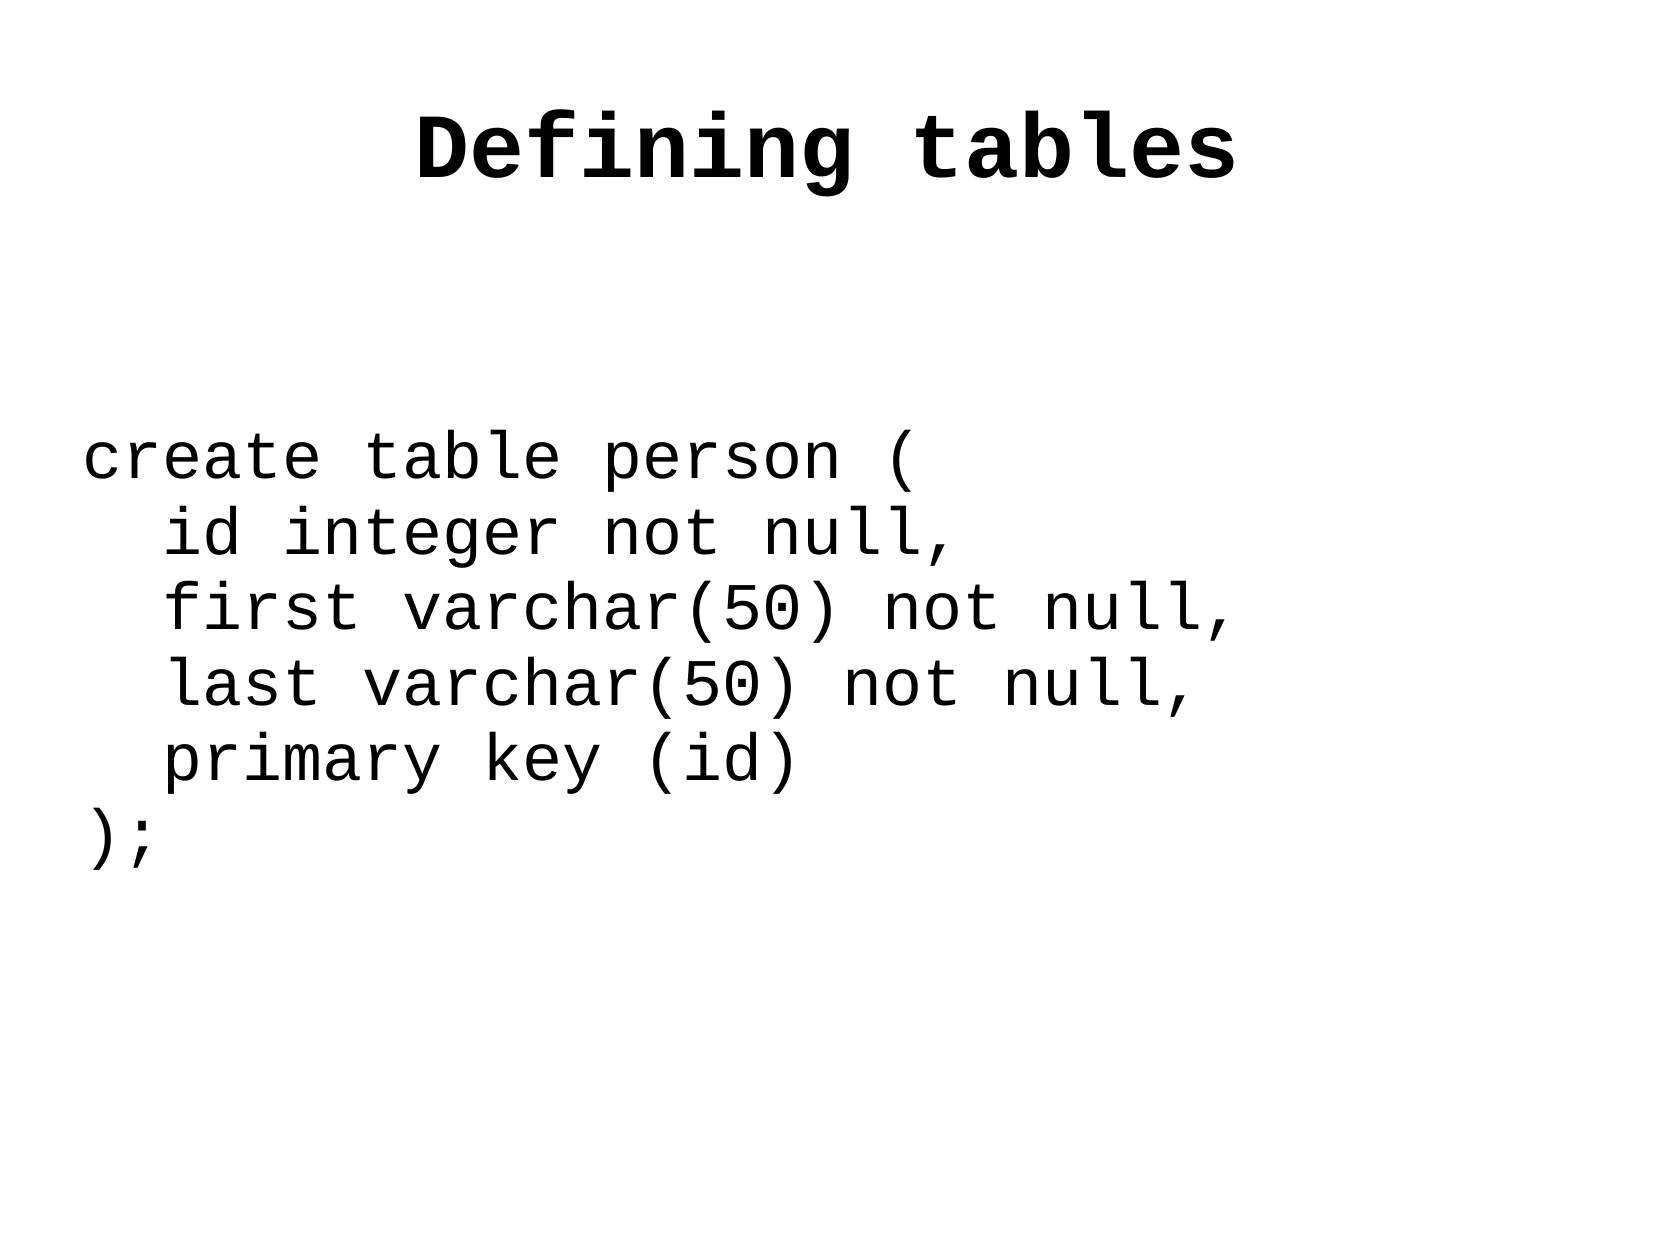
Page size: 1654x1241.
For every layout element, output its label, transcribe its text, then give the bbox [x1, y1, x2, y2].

subtitle create table person ( id integer not null, first varchar(50) not null, last varchar(50) not null, primary key (id) ); [82, 290, 1571, 1010]
title Defining tables [82, 49, 1571, 257]
